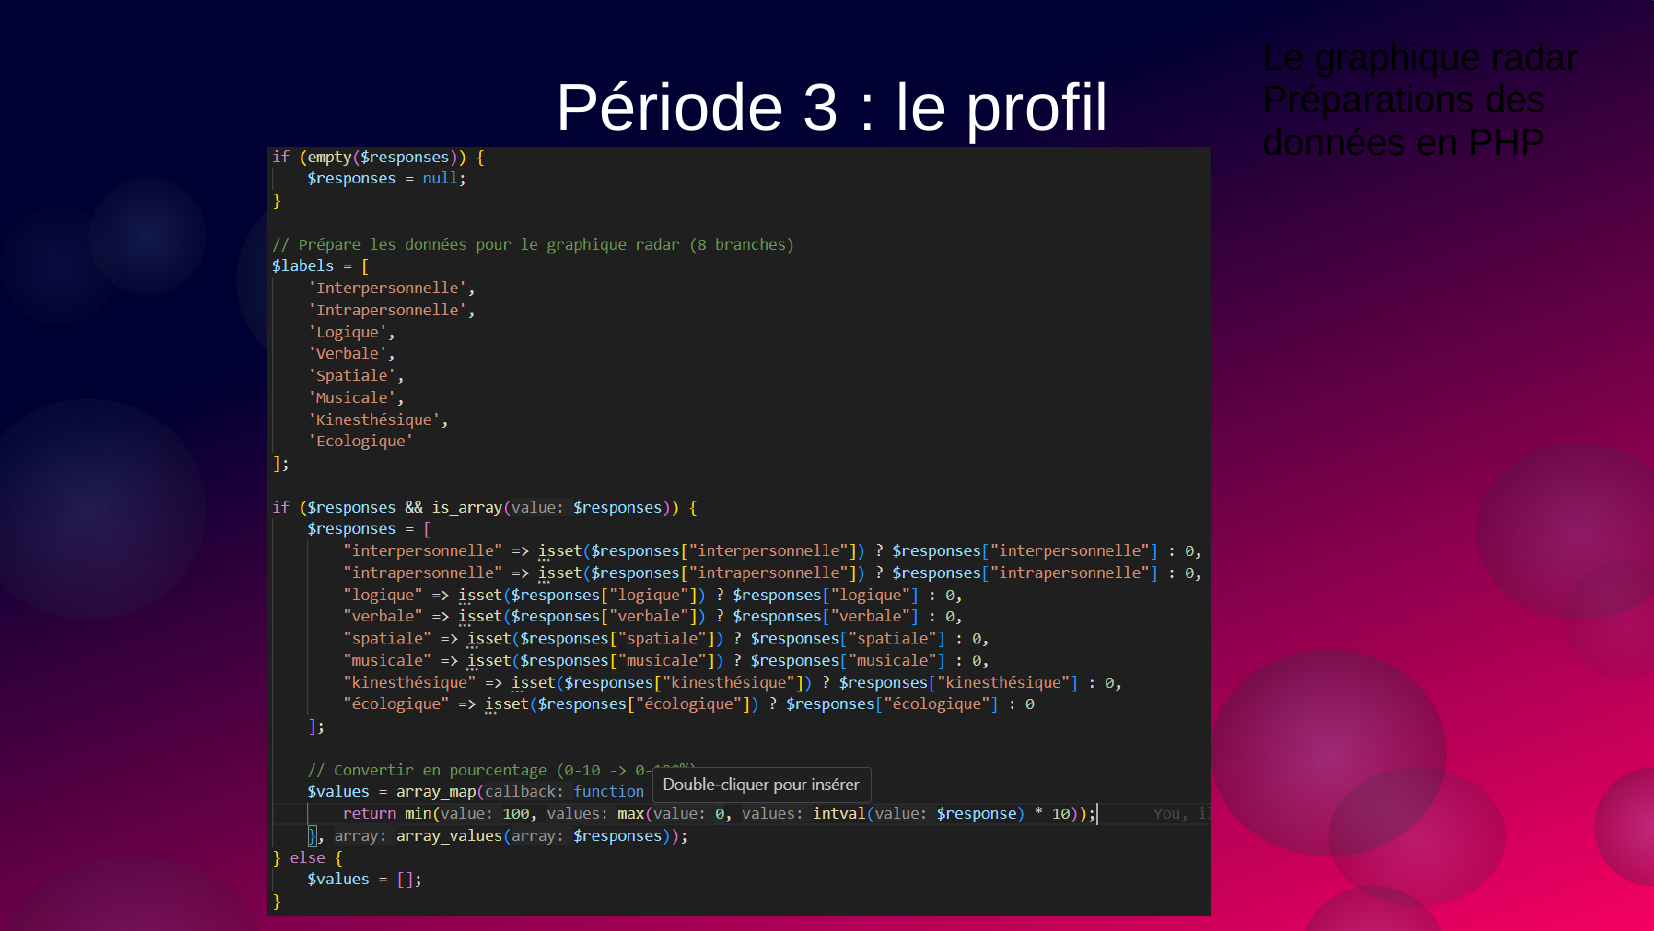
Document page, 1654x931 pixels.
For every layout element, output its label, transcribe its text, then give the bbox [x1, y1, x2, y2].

text_box Le graphique radar Préparations des données en PHP [1247, 29, 1595, 171]
picture [267, 147, 1211, 916]
title Période 3 : le profil [88, 29, 1577, 185]
